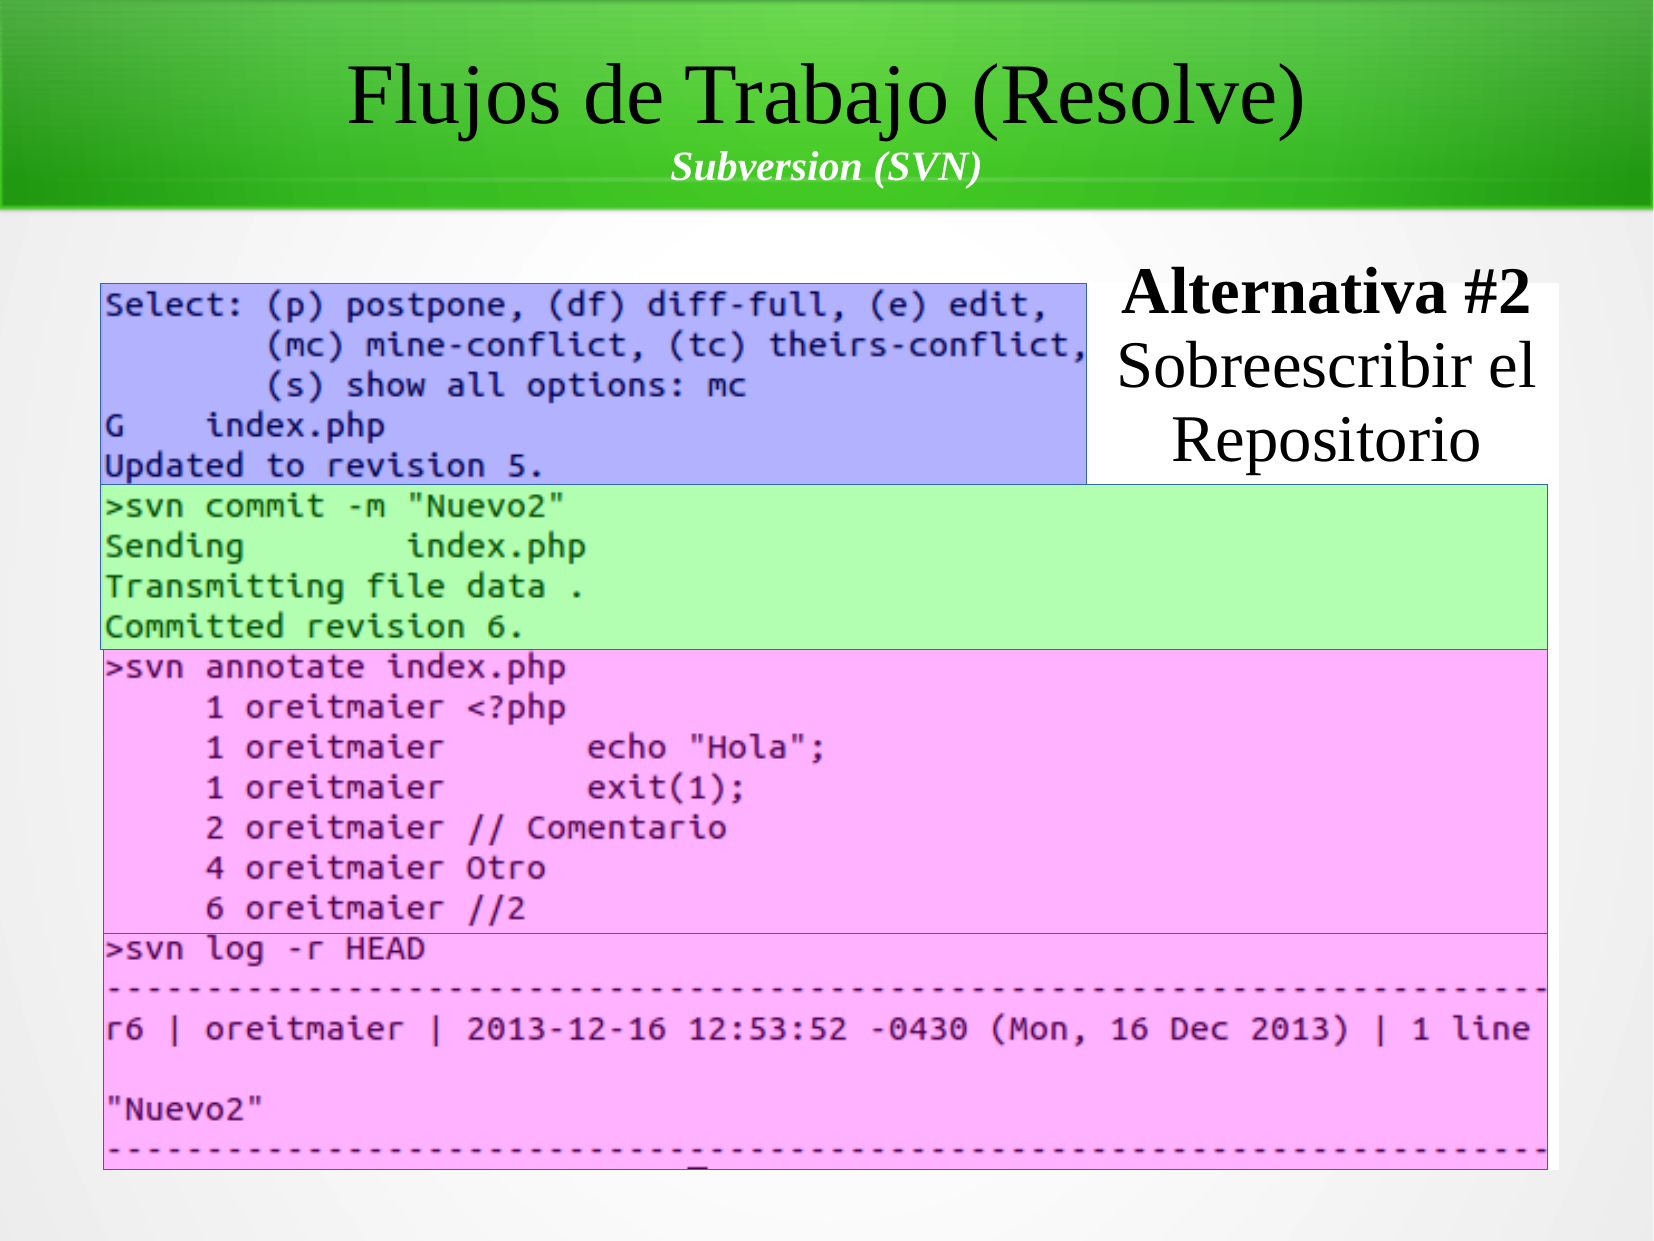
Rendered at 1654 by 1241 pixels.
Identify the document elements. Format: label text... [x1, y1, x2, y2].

text_box Alternativa #2 Sobreescribir el Repositorio [1086, 246, 1568, 484]
picture [0, 0, 1654, 1241]
title Flujos de Trabajo (Resolve) Subversion (SVN) [82, 46, 1571, 190]
text_box [100, 283, 1548, 1170]
